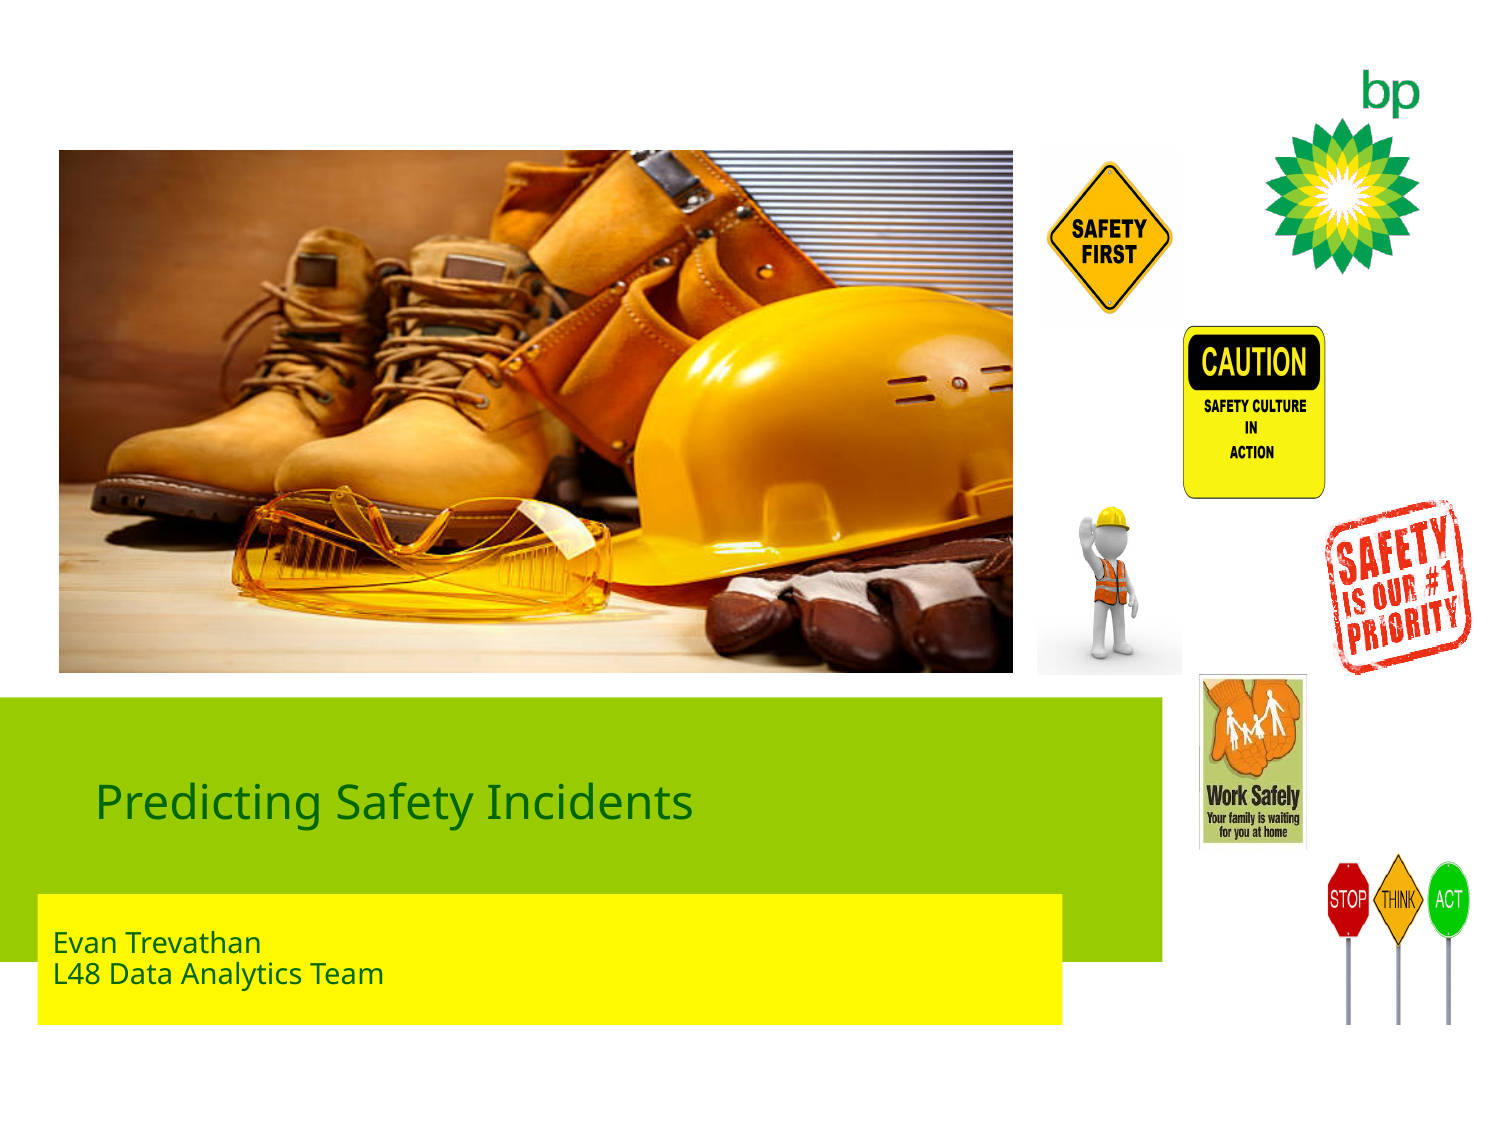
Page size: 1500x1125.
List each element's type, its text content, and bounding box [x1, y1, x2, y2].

picture [1037, 149, 1472, 1025]
subtitle Evan Trevathan L48 Data Analytics Team [37, 894, 1063, 1025]
title Predicting Safety Incidents [0, 697, 1163, 962]
picture [1237, 31, 1457, 305]
picture [59, 150, 1013, 673]
